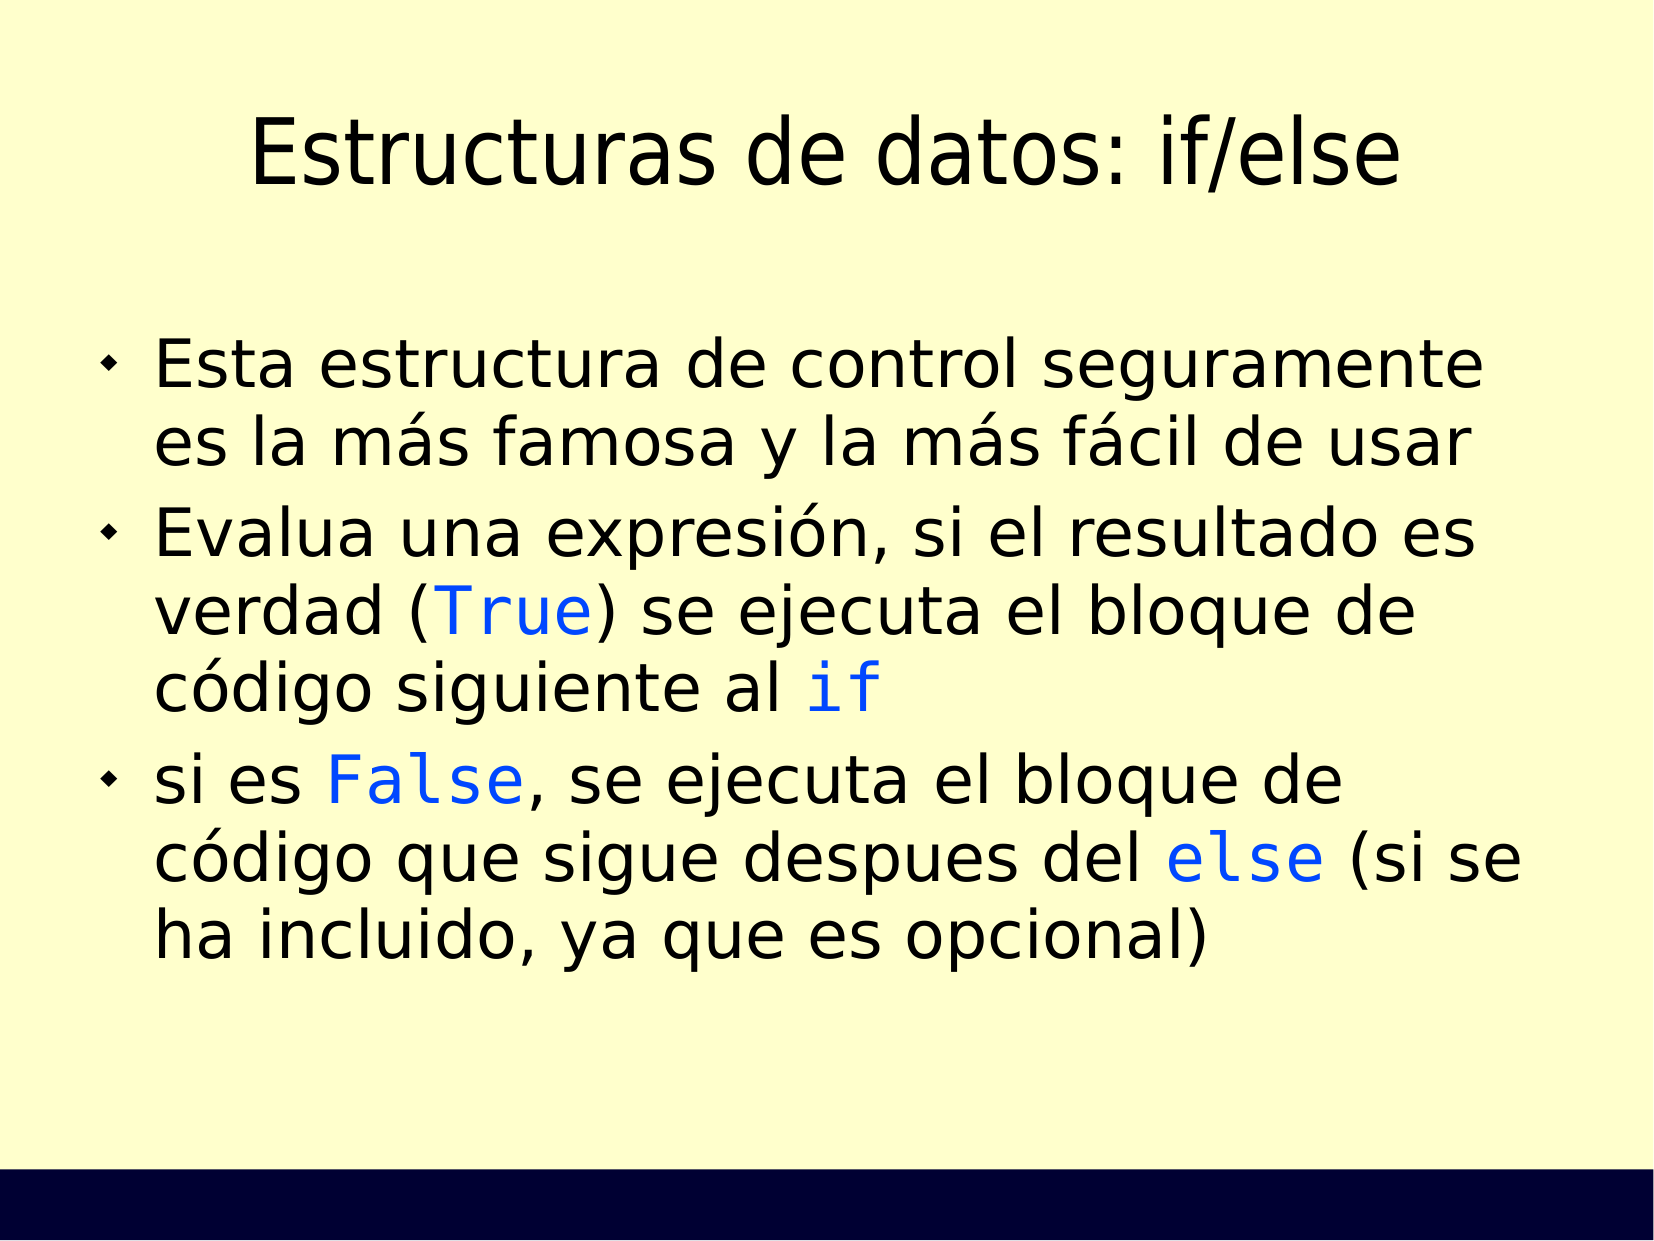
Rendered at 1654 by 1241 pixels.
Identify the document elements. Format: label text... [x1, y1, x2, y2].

title Estructuras de datos: if/else [82, 49, 1571, 257]
list Esta estructura de control seguramente es la más famosa y la más fácil de usar Evalua una expresión, si el resultado es verdad (True) se ejecuta el bloque de código siguiente al if si es False, se ejecuta el bloque de código que sigue despues del else (si se ha incluido, ya que es opcional) [82, 290, 1538, 1010]
